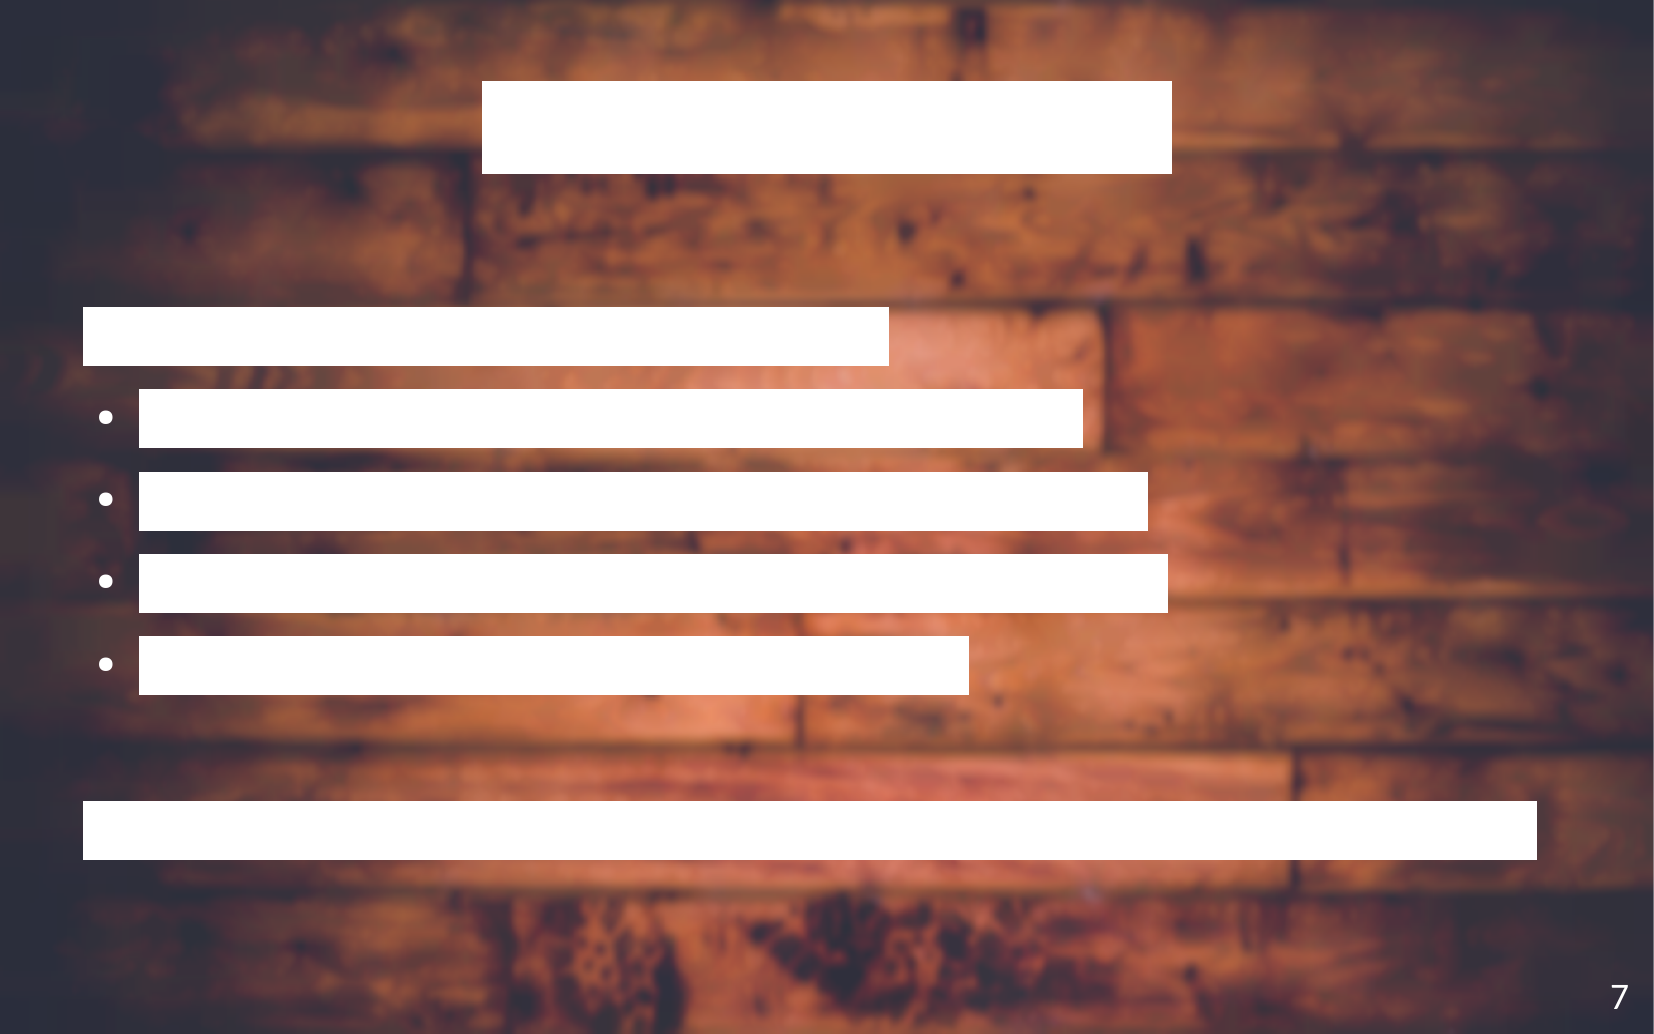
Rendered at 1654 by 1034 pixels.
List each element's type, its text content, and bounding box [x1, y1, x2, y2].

text_box 7 [1595, 964, 1642, 1025]
list Pour cause de manque de temps : Suppression de projet pas implémentée. Impossible de quitter un projet, sauf si kick. Une vue du Dashboard est en lecture seule. Gestion des sous-tâches abrégées. Malgré cela, nous avons livré un projet stable et ergonomique. [82, 306, 1571, 907]
picture [0, 0, 1654, 1034]
title Problèmes connus [82, 41, 1571, 214]
